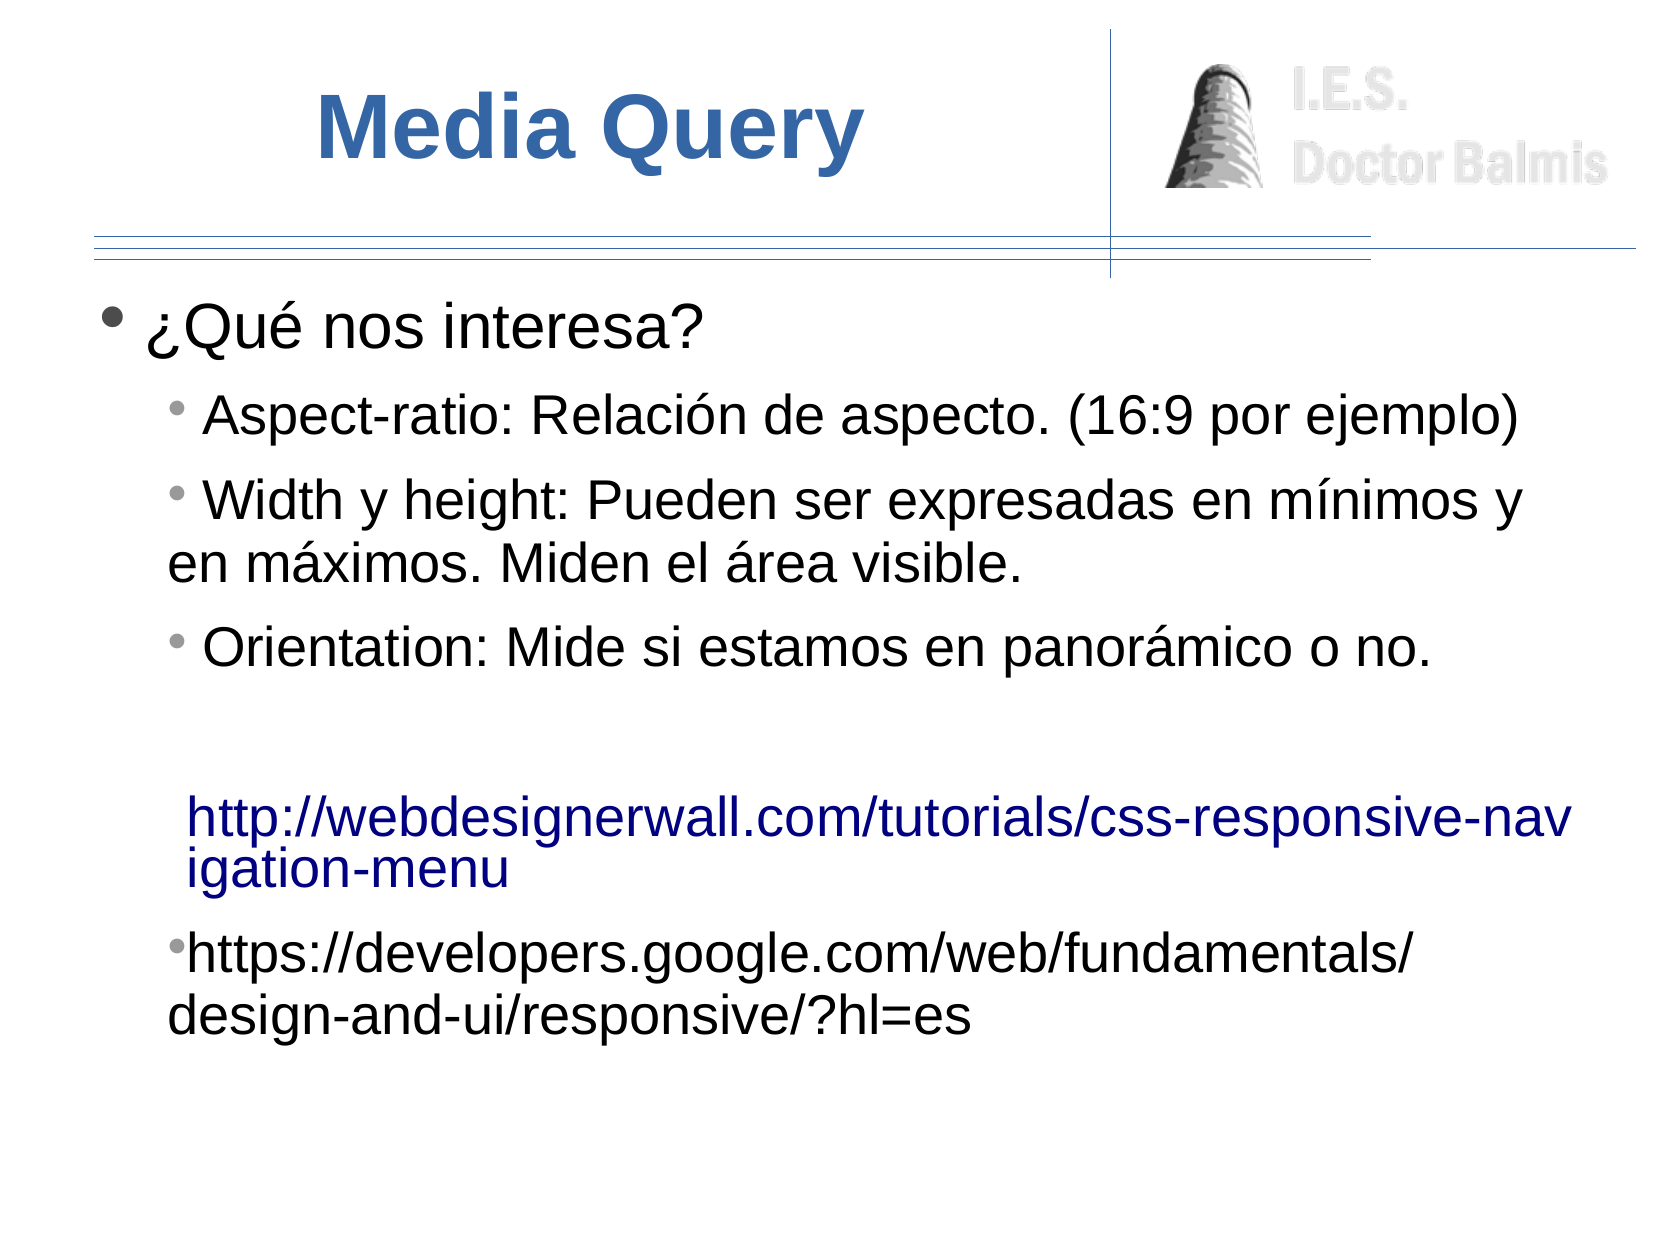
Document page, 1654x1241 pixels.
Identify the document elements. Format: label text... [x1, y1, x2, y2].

picture [1133, 64, 1619, 188]
title Media Query [118, 23, 1063, 231]
list ¿Qué nos interesa? Aspect-ratio: Relación de aspecto. (16:9 por ejemplo) Width y height: Pueden ser expresadas en mínimos y en máximos. Miden el área visible. Orientation: Mide si estamos en panorámico o no. http://webdesignerwall.com/tutorials/css-responsive-navigation-menu https://developers.google.com/web/fundamentals/design-and-ui/responsive/?hl=es [82, 290, 1571, 1010]
